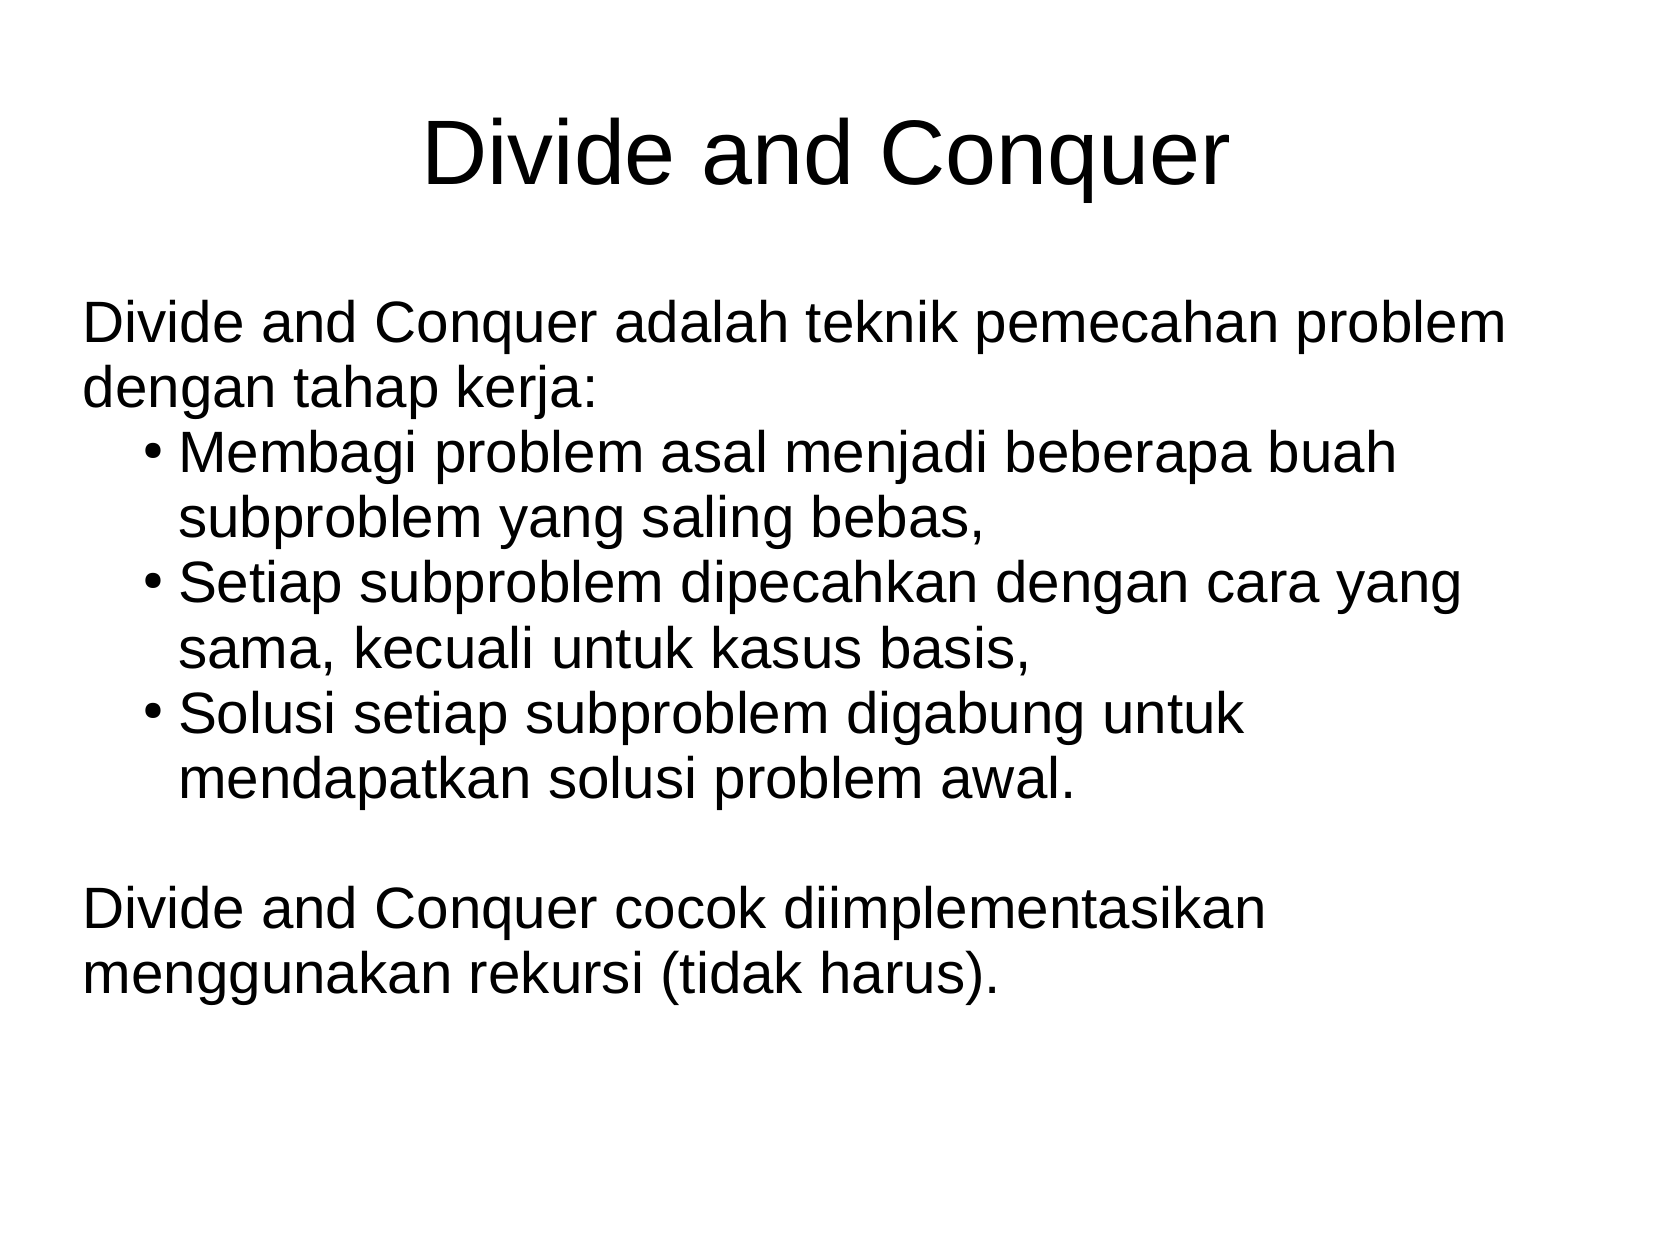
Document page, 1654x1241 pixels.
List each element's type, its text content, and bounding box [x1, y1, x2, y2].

title Divide and Conquer [82, 49, 1571, 257]
subtitle Divide and Conquer adalah teknik pemecahan problem dengan tahap kerja: Membagi problem asal menjadi beberapa buah subproblem yang saling bebas, Setiap subproblem dipecahkan dengan cara yang sama, kecuali untuk kasus basis, Solusi setiap subproblem digabung untuk mendapatkan solusi problem awal. Divide and Conquer cocok diimplementasikan menggunakan rekursi (tidak harus). [82, 290, 1571, 1010]
